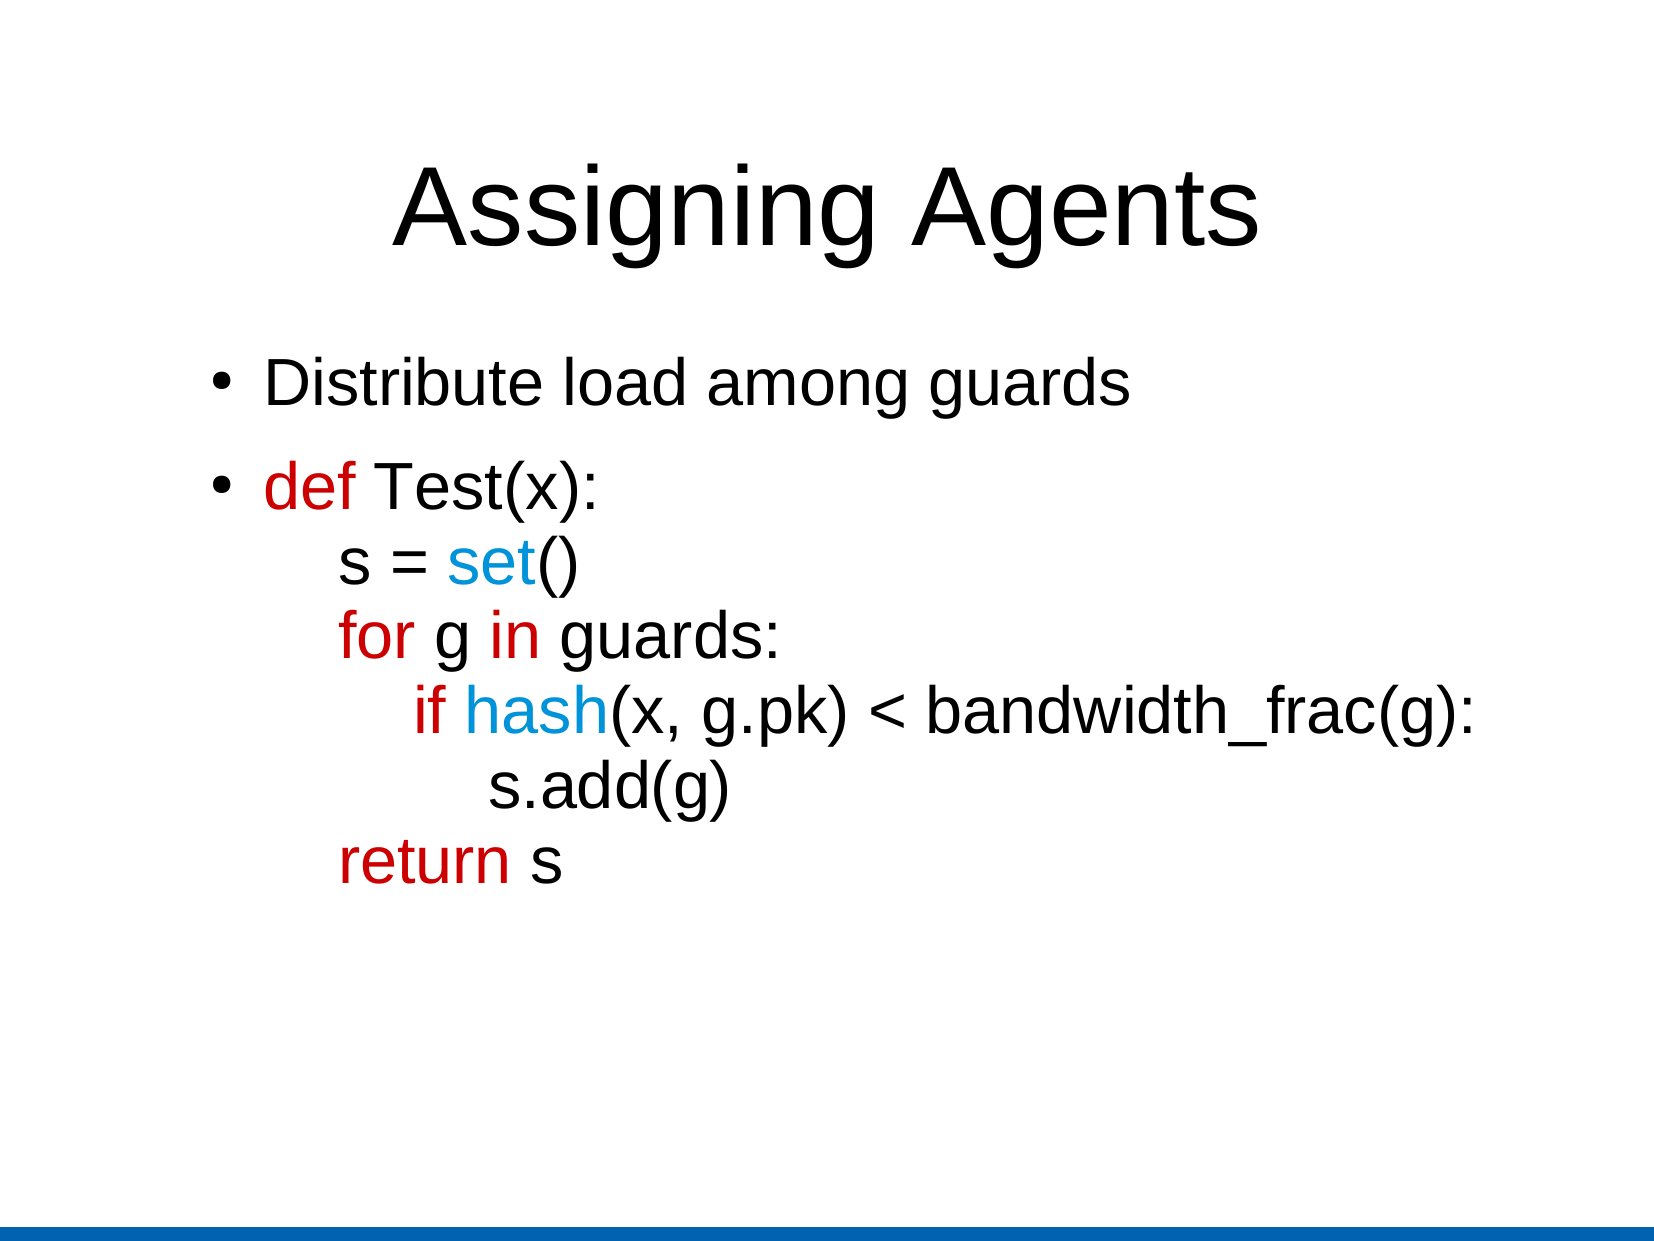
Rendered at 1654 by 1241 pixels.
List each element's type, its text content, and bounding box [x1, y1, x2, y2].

title Assigning Agents [121, 102, 1533, 311]
list Distribute load among guards def Test(x): s = set() for g in guards: if hash(x, g.pk) < bandwidth_frac(g): s.add(g) return s [121, 344, 1653, 1126]
